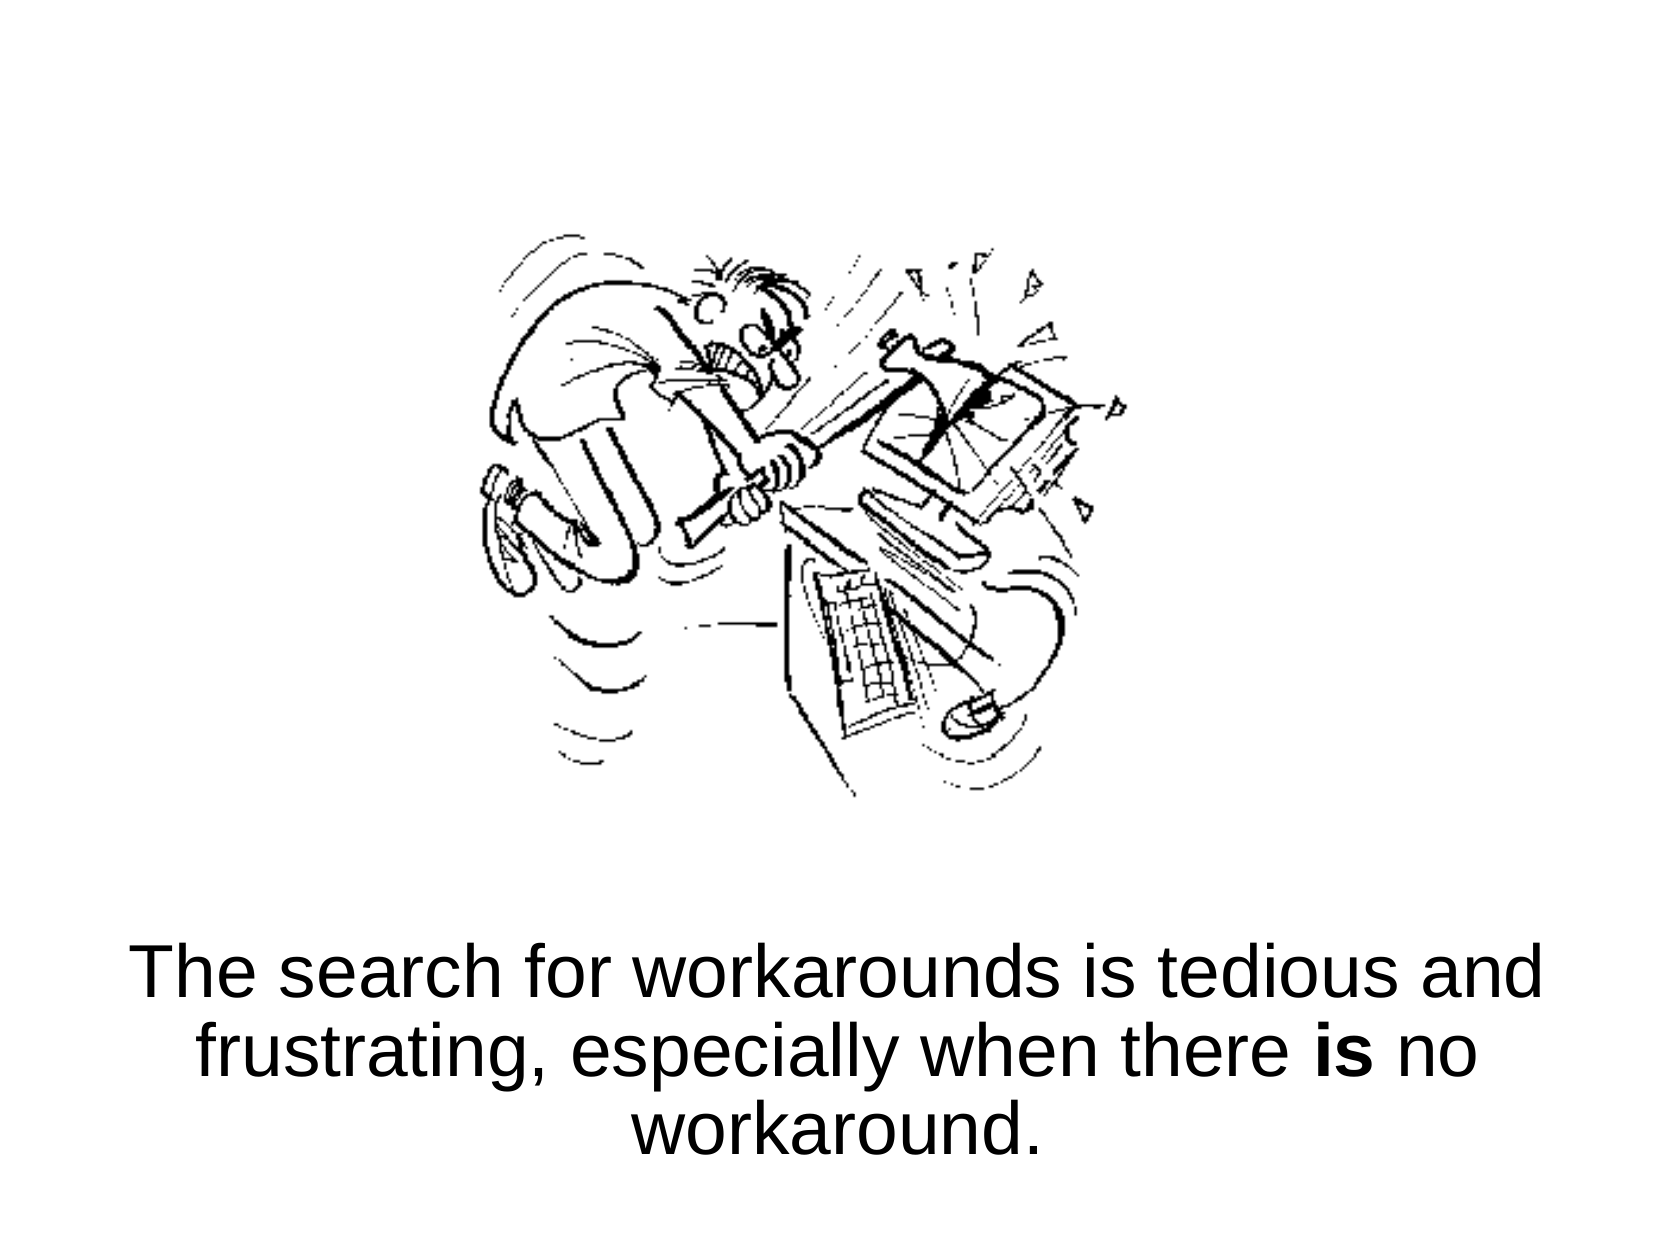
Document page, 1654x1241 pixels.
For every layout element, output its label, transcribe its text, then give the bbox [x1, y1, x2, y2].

title The search for workarounds is tedious and frustrating, especially when there is no workaround. [75, 865, 1601, 1241]
picture [450, 187, 1163, 826]
